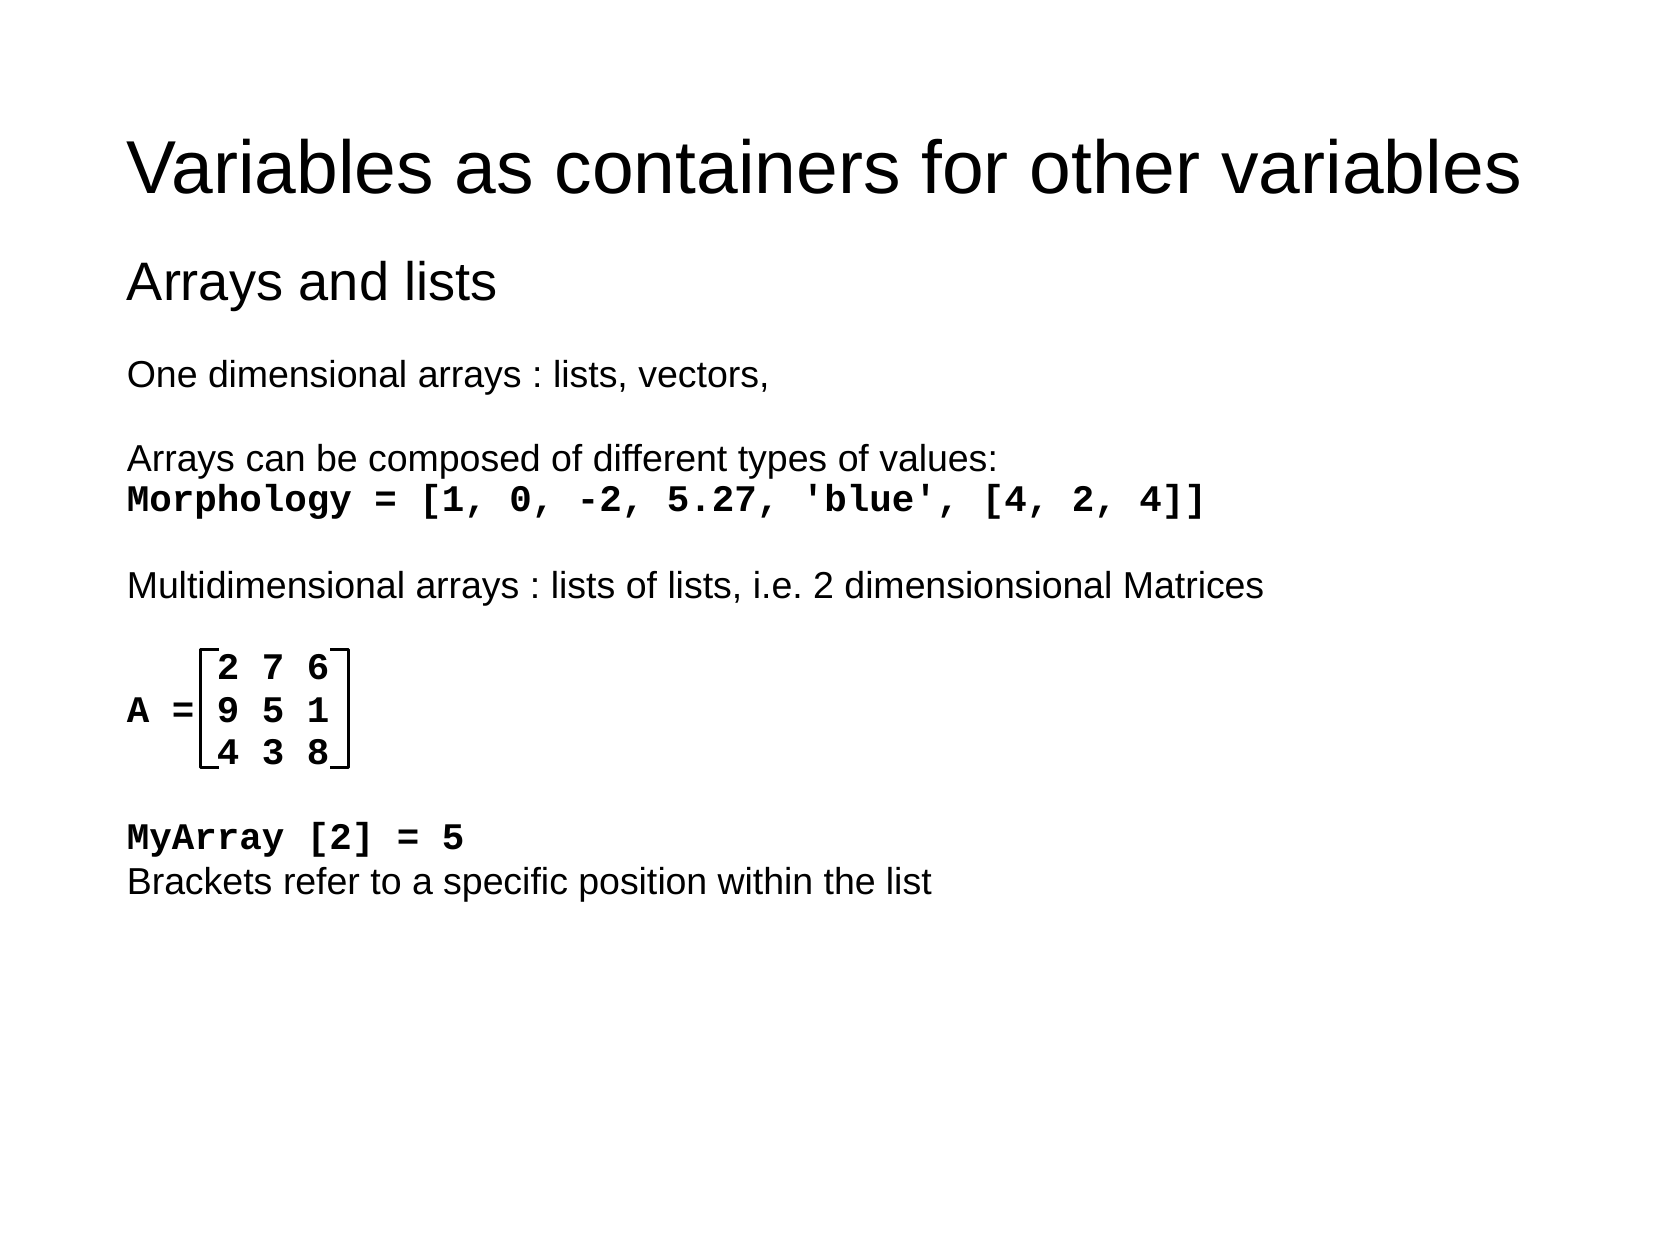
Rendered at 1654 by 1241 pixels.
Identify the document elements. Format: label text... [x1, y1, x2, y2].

text_box Variables as containers for other variables Arrays and lists One dimensional arrays : lists, vectors, Arrays can be composed of different types of values: Morphology = [1, 0, -2, 5.27, 'blue', [4, 2, 4]] Multidimensional arrays : lists of lists, i.e. 2 dimensionsional Matrices 2 7 6 A = 9 5 1 4 3 8 MyArray [2] = 5 Brackets refer to a specific position within the list [112, 118, 1619, 1013]
